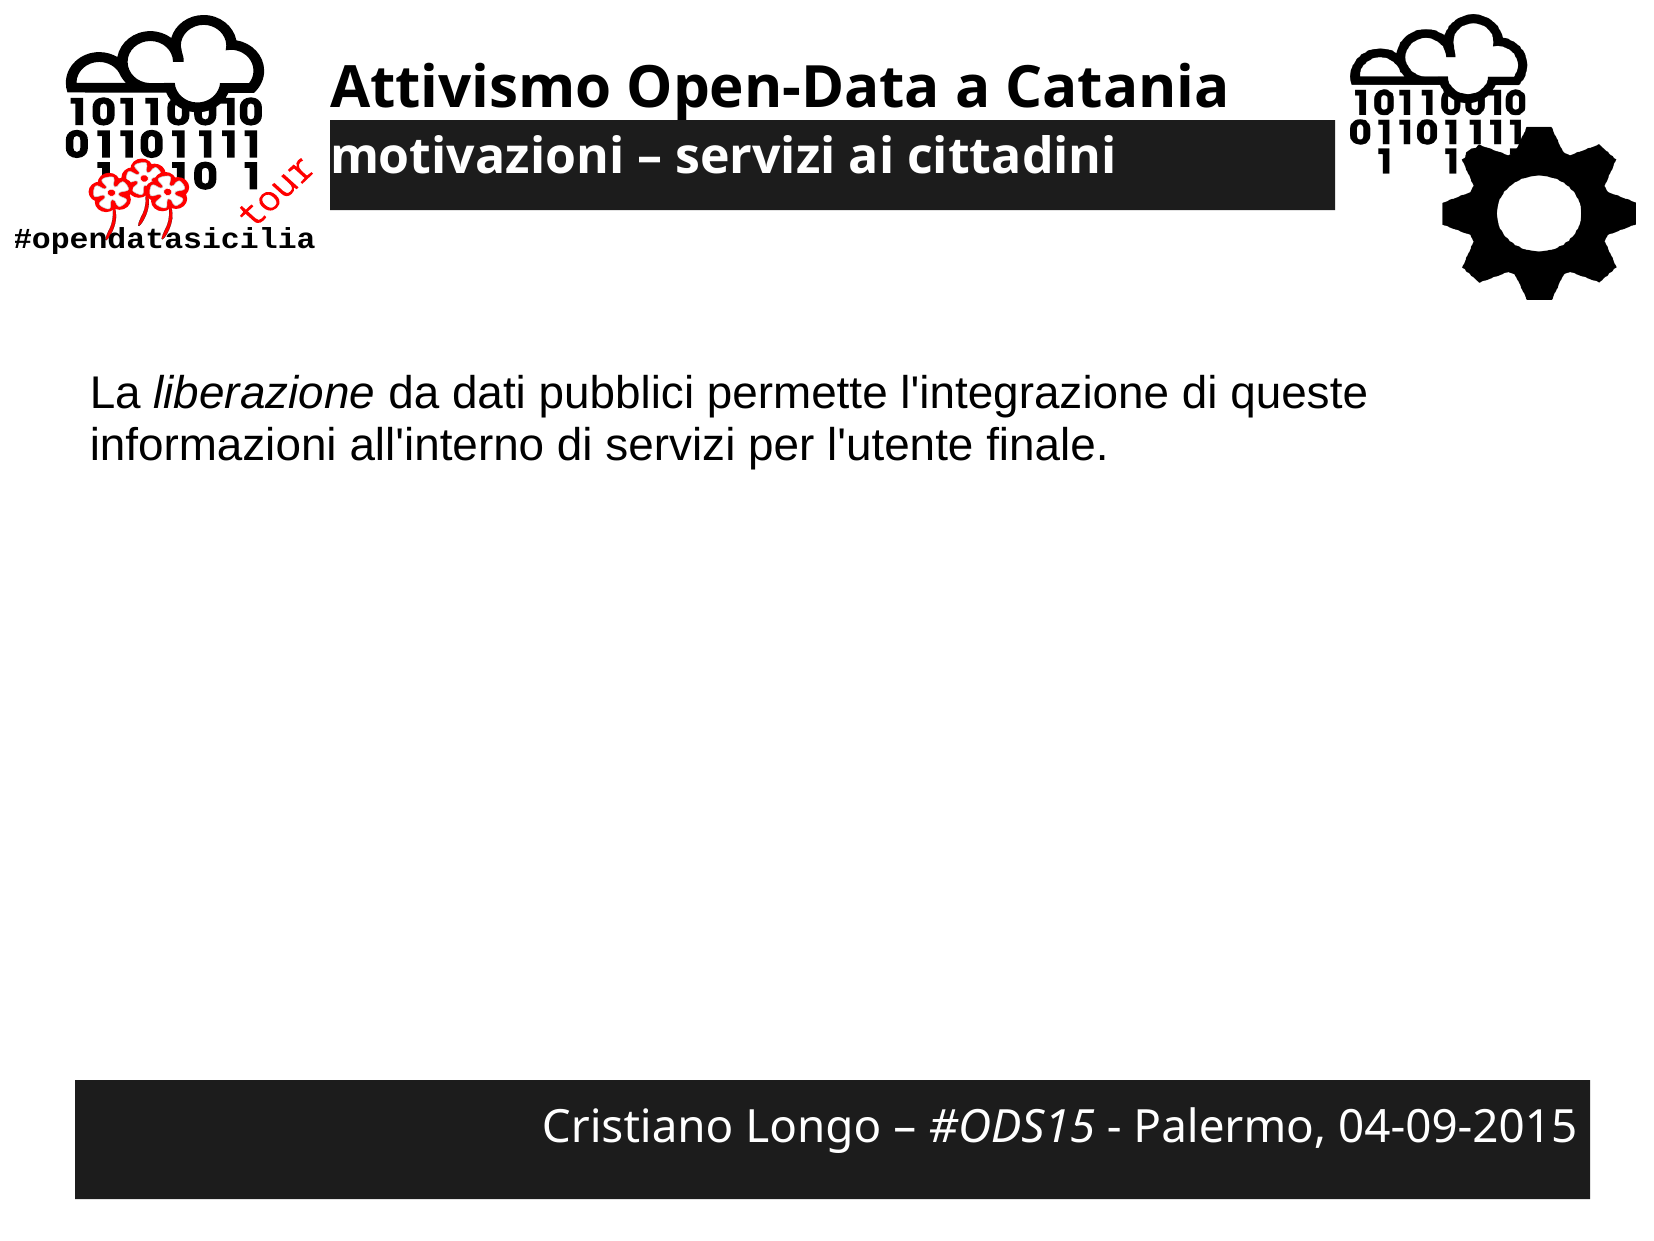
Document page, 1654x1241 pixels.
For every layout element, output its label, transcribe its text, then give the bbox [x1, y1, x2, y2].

picture [1350, 14, 1636, 301]
list Cristiano Longo – #ODS15 - Palermo, 04-09-2015 [75, 1080, 1591, 1200]
text_box La liberazione da dati pubblici permette l'integrazione di queste informazioni all'interno di servizi per l'utente finale. [75, 360, 1591, 478]
list Attivismo Open-Data a Catania [330, 45, 1321, 120]
list motivazioni – servizi ai cittadini [330, 120, 1336, 211]
picture [15, 15, 316, 256]
